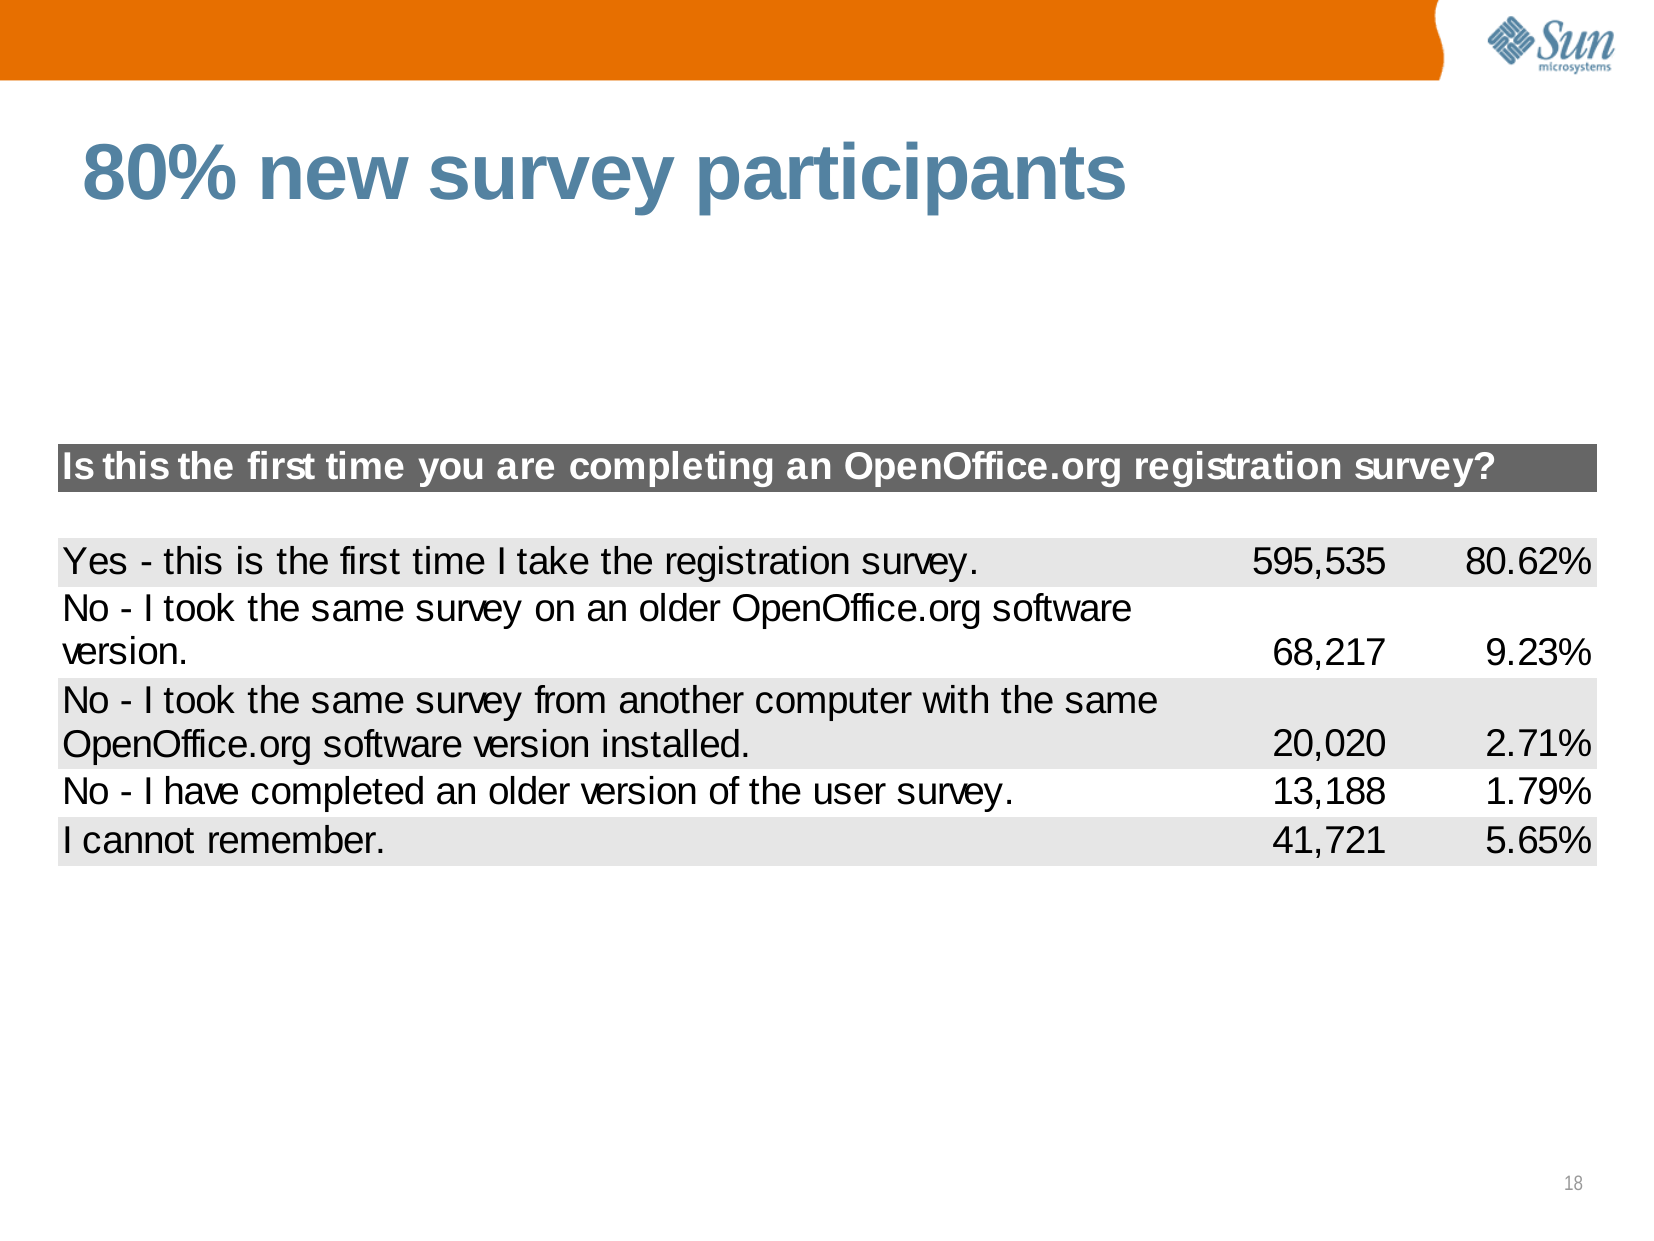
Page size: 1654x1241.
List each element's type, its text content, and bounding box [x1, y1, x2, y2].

title 80% new survey participants [82, 135, 1585, 251]
picture [0, 0, 1654, 83]
chart [58, 443, 1601, 916]
